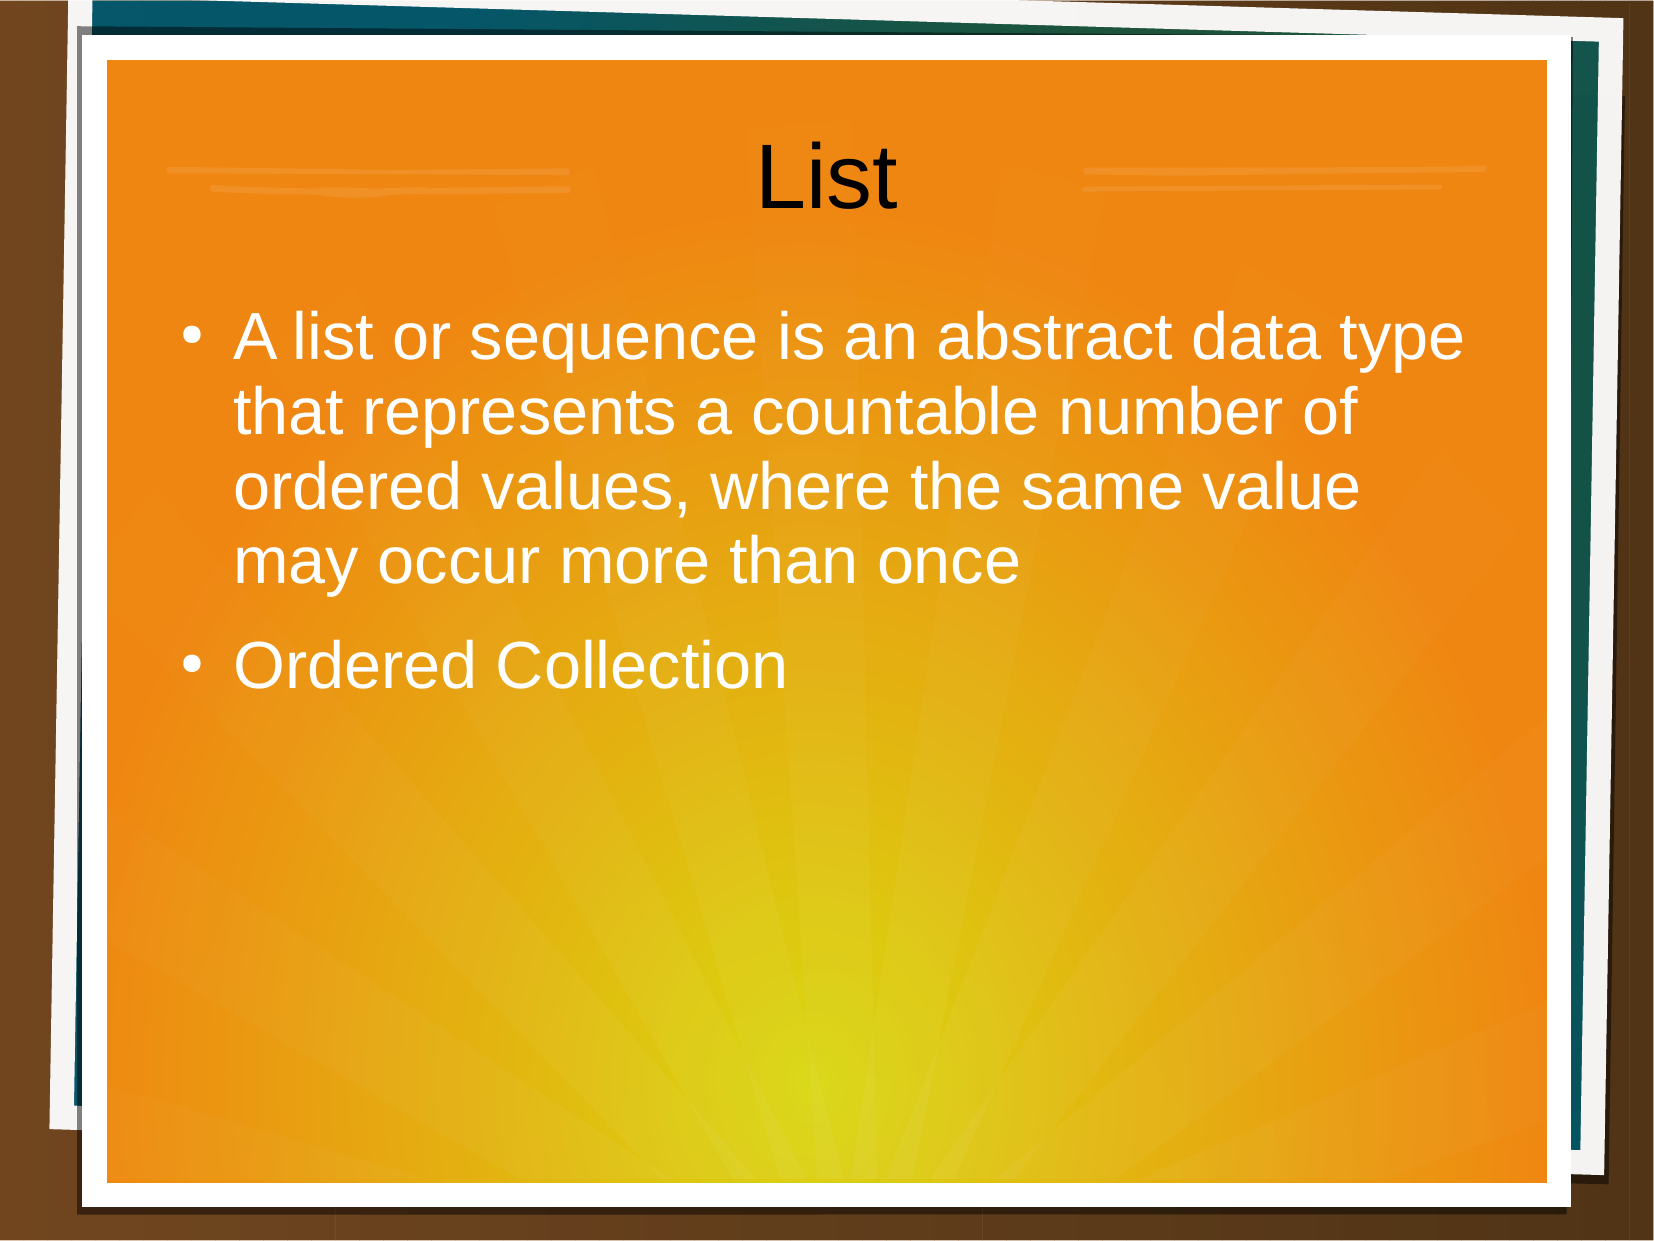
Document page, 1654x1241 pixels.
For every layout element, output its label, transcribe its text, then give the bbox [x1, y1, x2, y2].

title List [566, 78, 1087, 276]
list A list or sequence is an abstract data type that represents a countable number of ordered values, where the same value may occur more than once Ordered Collection [162, 299, 1492, 1241]
